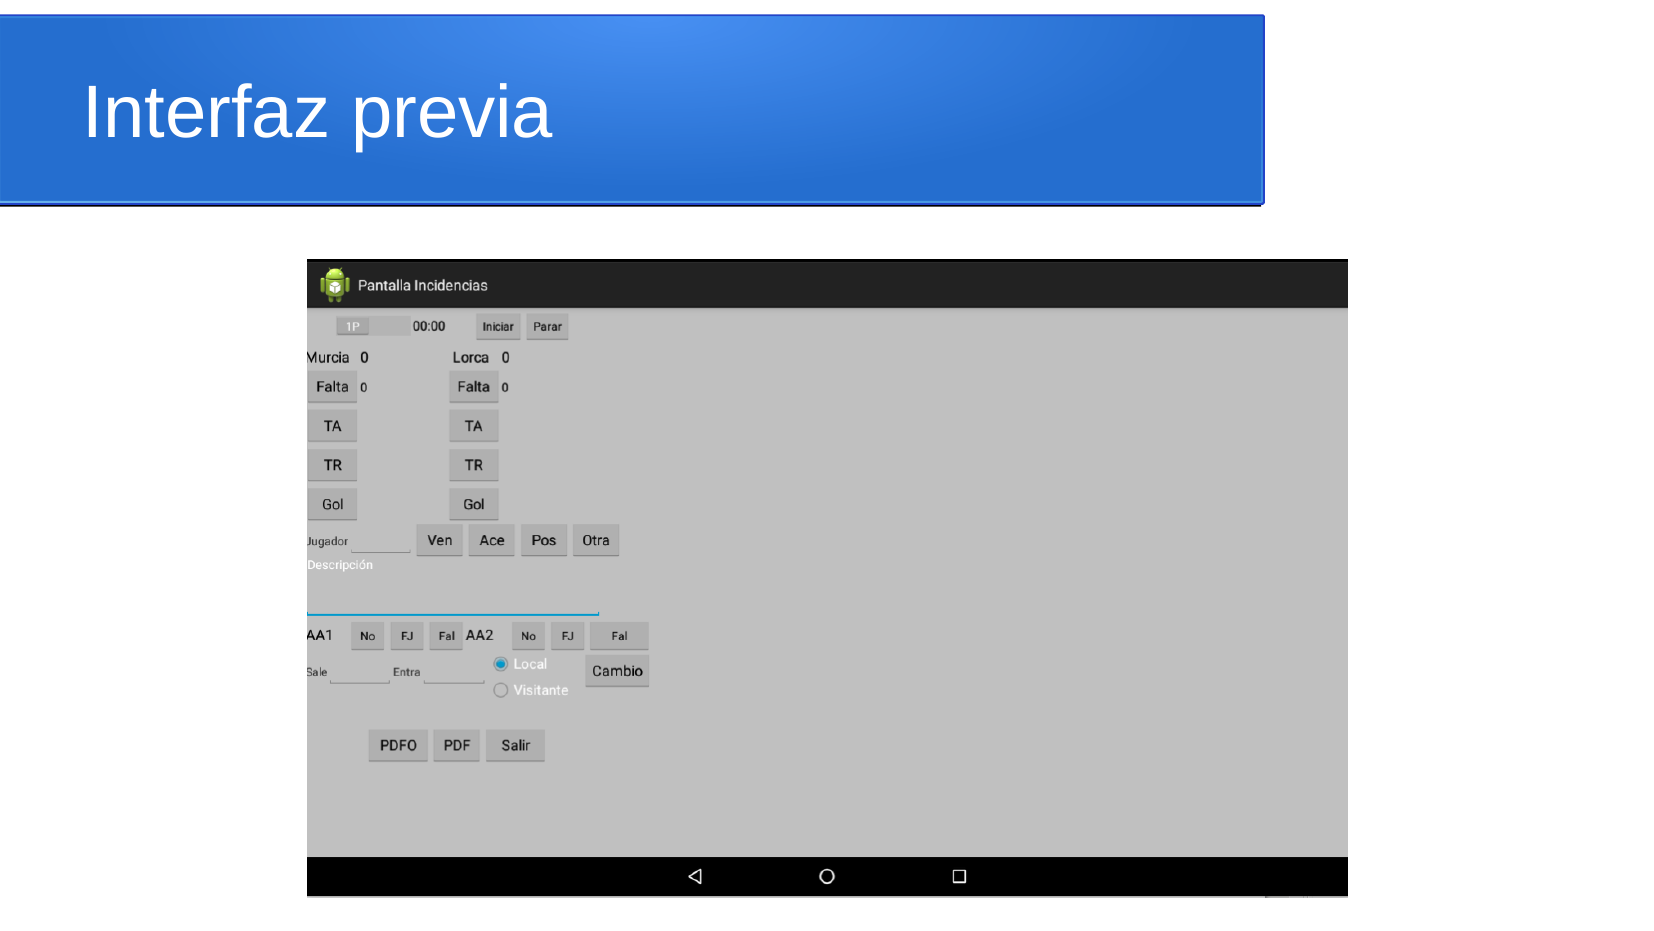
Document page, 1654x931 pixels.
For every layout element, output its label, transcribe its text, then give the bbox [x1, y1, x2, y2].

picture [307, 259, 1348, 898]
title Interfaz previa [82, 35, 1235, 189]
